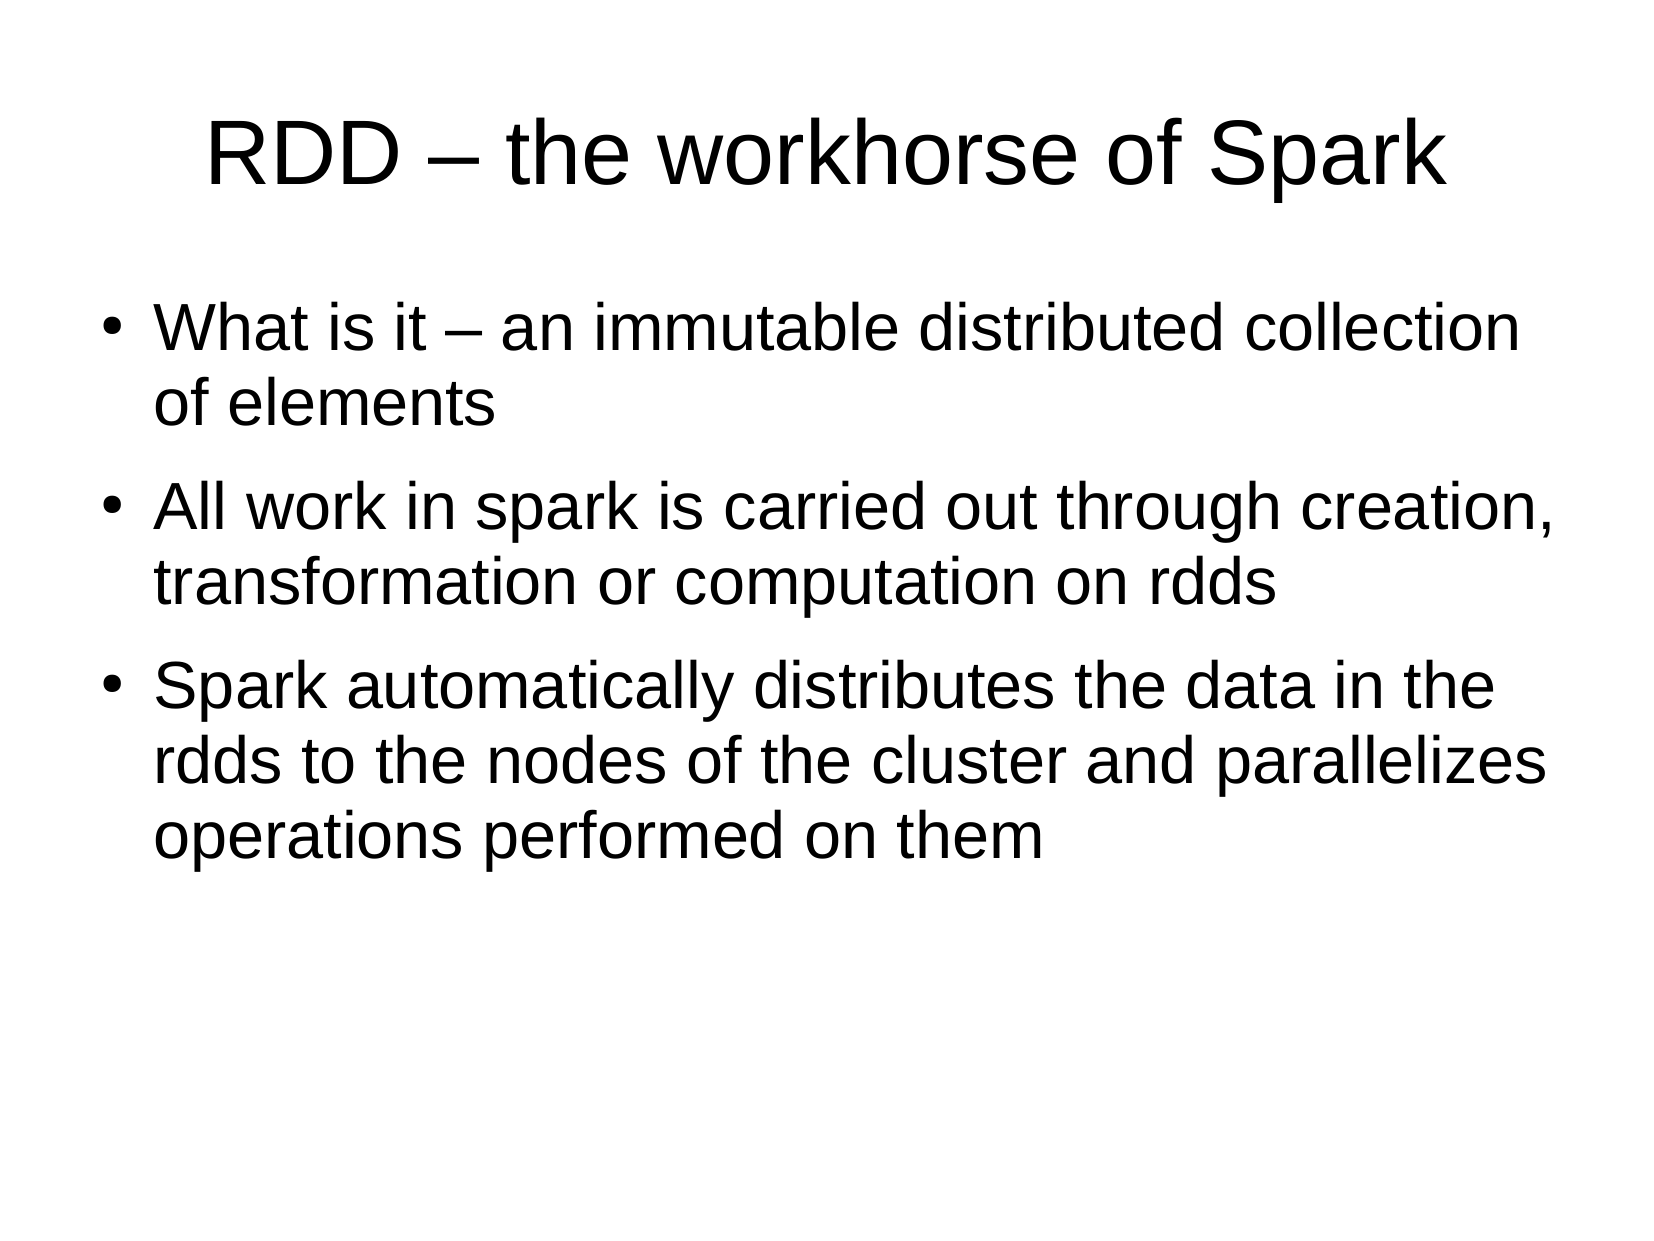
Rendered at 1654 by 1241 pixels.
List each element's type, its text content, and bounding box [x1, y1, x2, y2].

list What is it – an immutable distributed collection of elements All work in spark is carried out through creation, transformation or computation on rdds Spark automatically distributes the data in the rdds to the nodes of the cluster and parallelizes operations performed on them [82, 290, 1571, 1010]
title RDD – the workhorse of Spark [82, 49, 1571, 257]
